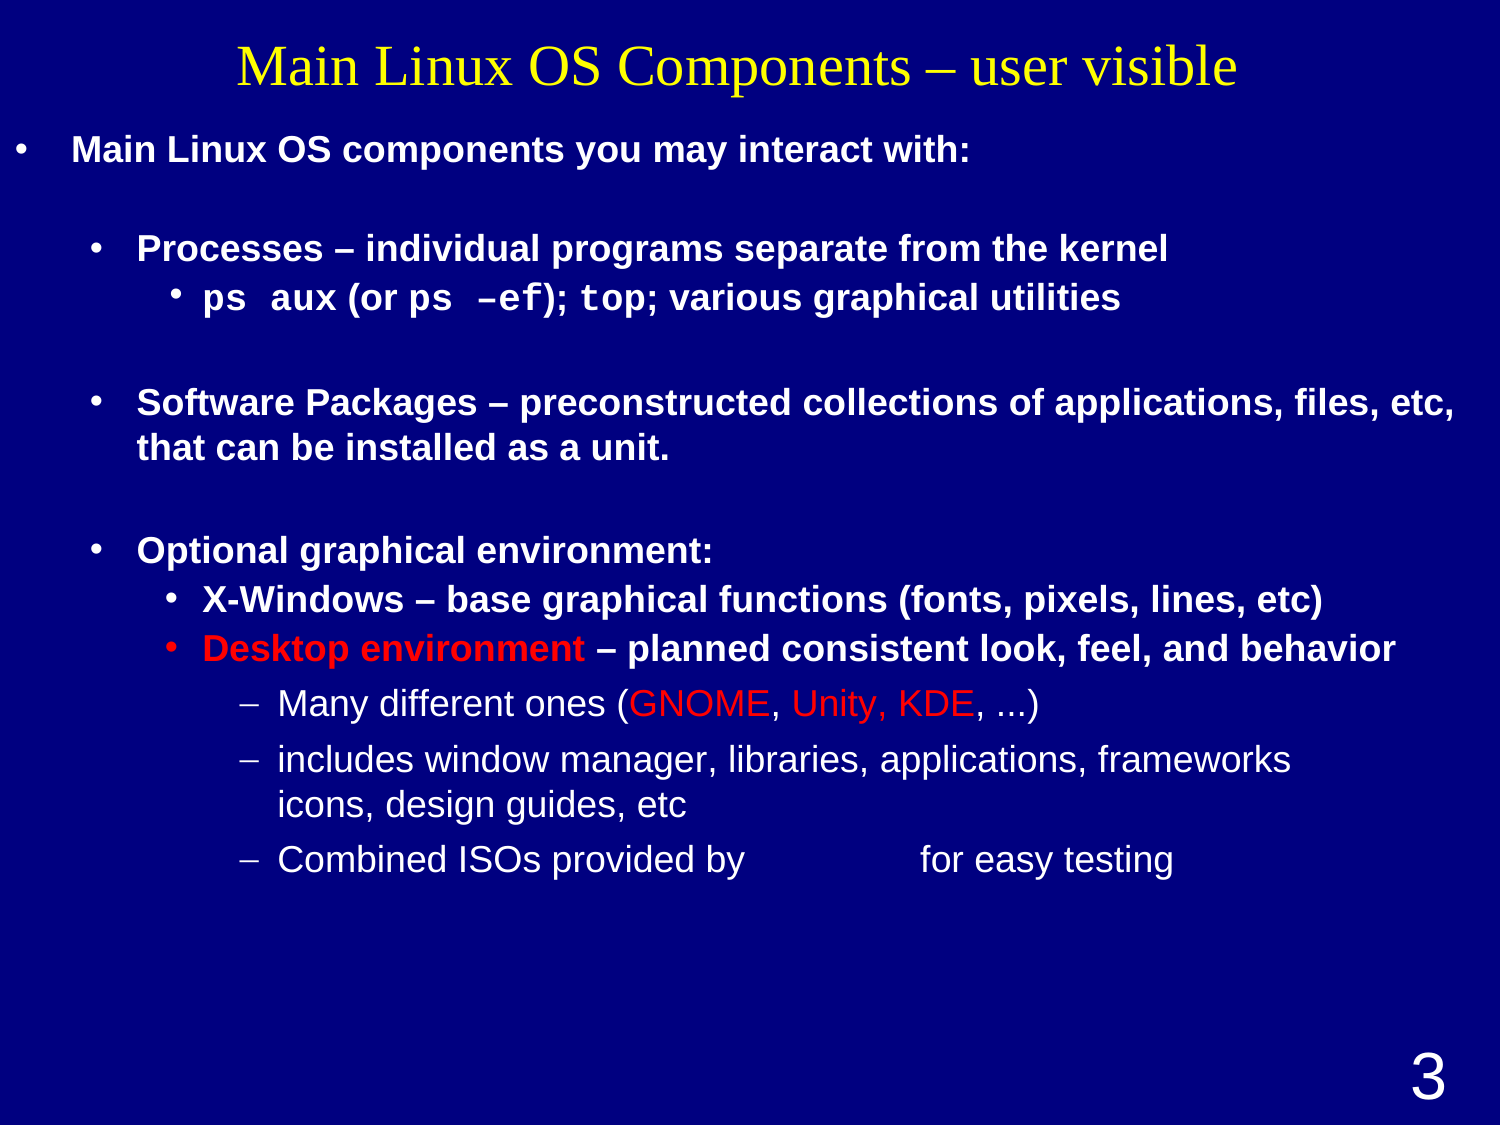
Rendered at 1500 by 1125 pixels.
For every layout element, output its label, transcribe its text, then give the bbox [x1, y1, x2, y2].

list Main Linux OS components you may interact with: Processes – individual programs separate from the kernel ps aux (or ps –ef); top; various graphical utilities Software Packages – preconstructed collections of applications, files, etc, that can be installed as a unit. Optional graphical environment: X-Windows – base graphical functions (fonts, pixels, lines, etc) Desktop environment – planned consistent look, feel, and behavior Many different ones (GNOME, Unity, KDE, ...) includes window manager, libraries, applications, frameworks icons, design guides, etc Combined ISOs provided by LinuxAIO for easy testing [0, 122, 1500, 1111]
title Main Linux OS Components – user visible [99, 19, 1375, 106]
